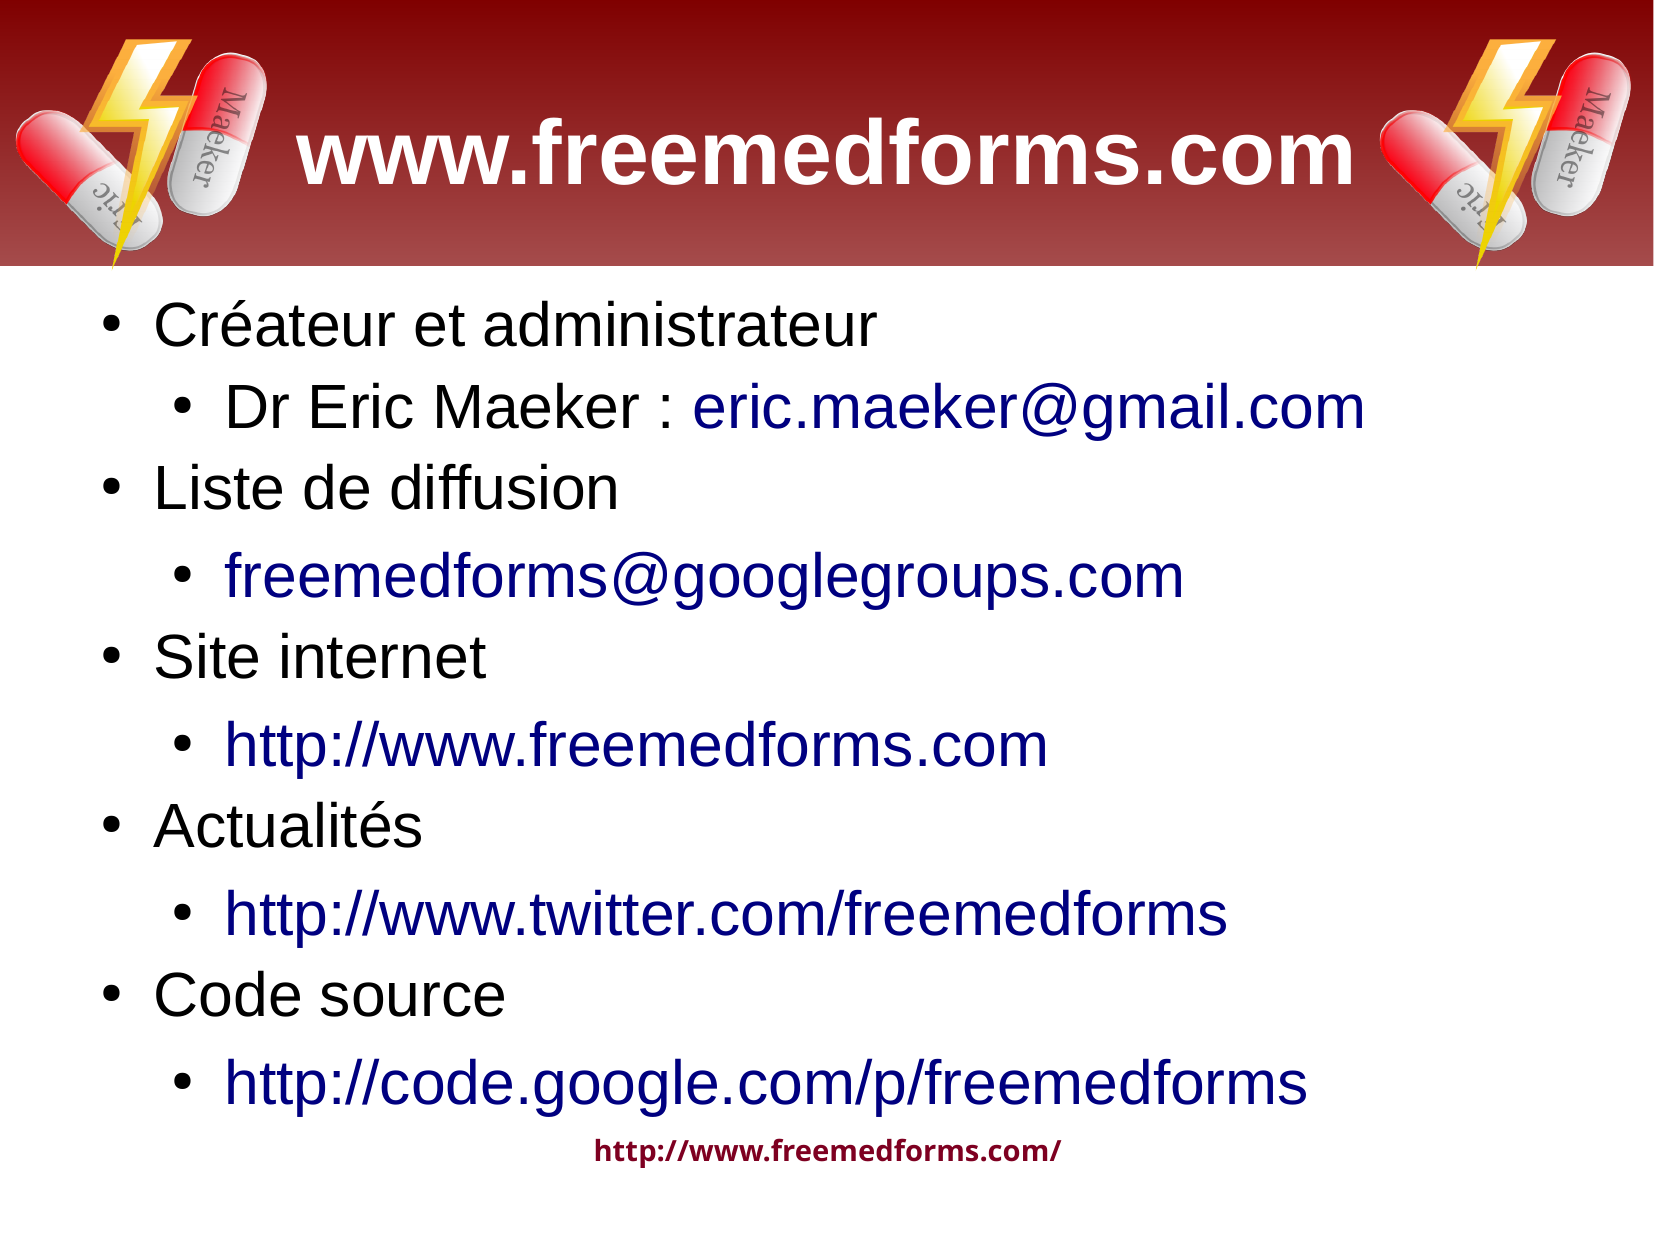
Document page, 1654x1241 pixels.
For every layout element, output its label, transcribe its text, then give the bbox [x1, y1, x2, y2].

title www.freemedforms.com [295, 49, 1359, 257]
list Créateur et administrateur Dr Eric Maeker : eric.maeker@gmail.com Liste de diffusion freemedforms@googlegroups.com Site internet http://www.freemedforms.com Actualités http://www.twitter.com/freemedforms Code source http://code.google.com/p/freemedforms [82, 290, 1571, 1118]
picture [1364, 29, 1635, 273]
picture [0, 29, 271, 273]
